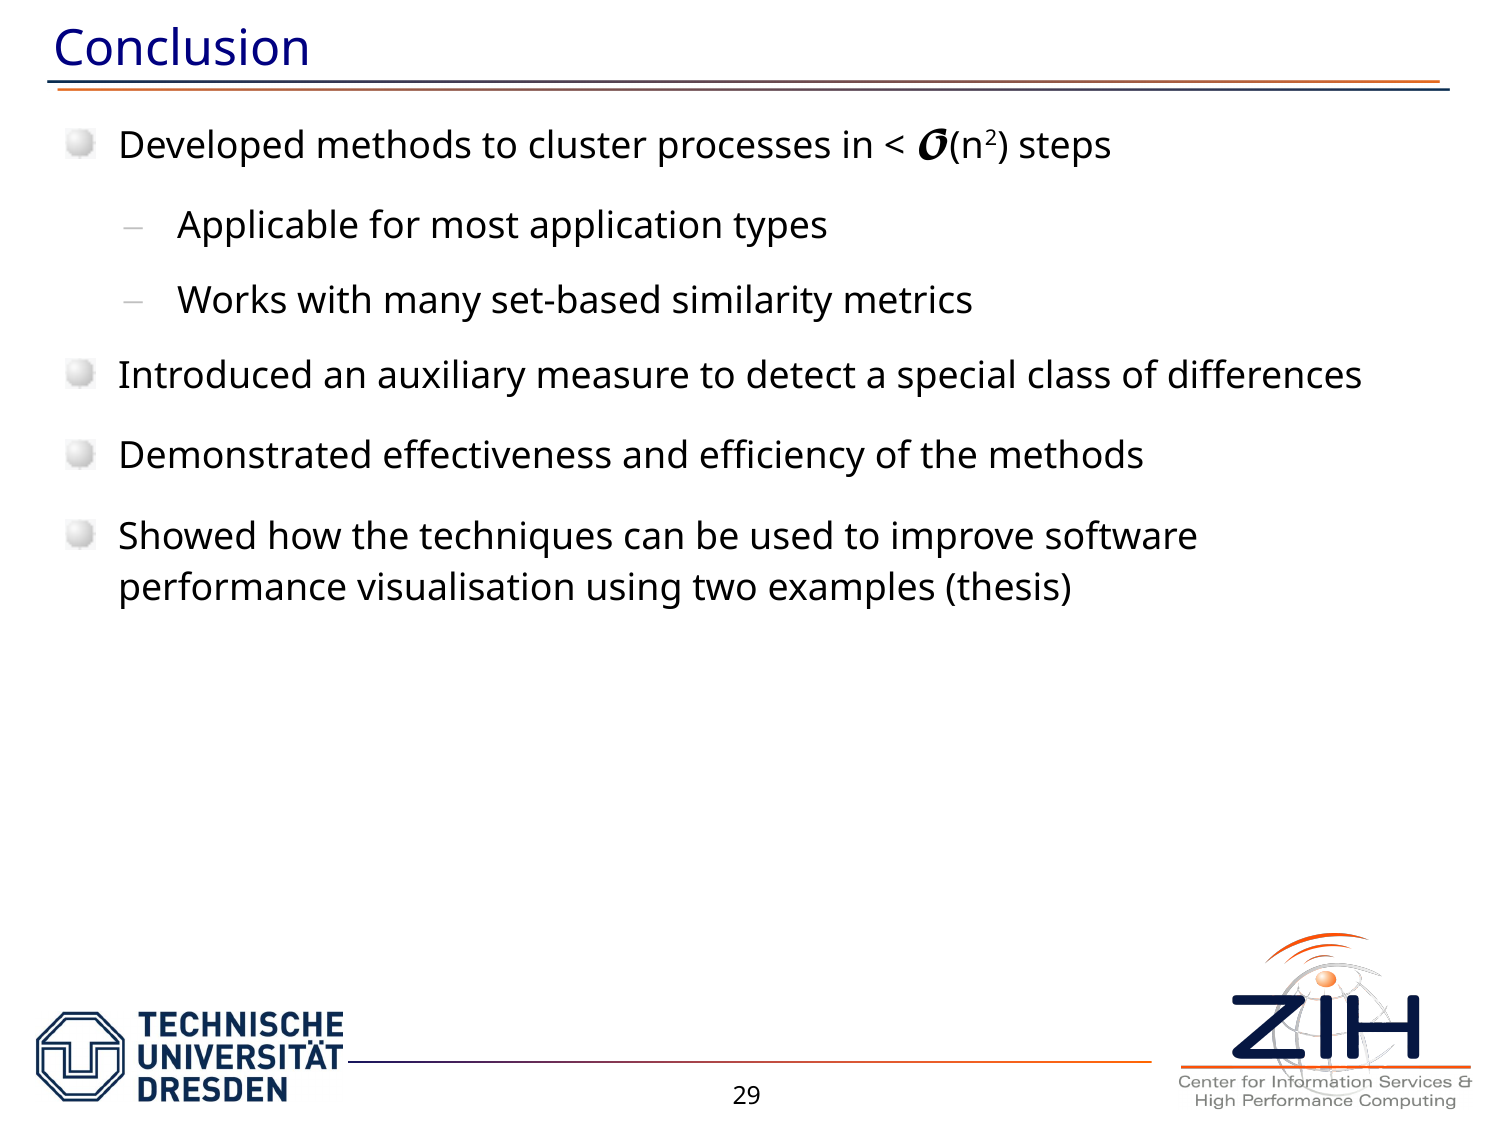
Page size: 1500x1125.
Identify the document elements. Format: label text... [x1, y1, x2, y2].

list Developed methods to cluster processes in < 𝓞(n2) steps Applicable for most application types Works with many set-based similarity metrics Introduced an auxiliary measure to detect a special class of differences Demonstrated effectiveness and efficiency of the methods Showed how the techniques can be used to improve software performance visualisation using two examples (thesis) [29, 118, 1418, 771]
title Conclusion [53, 12, 1453, 81]
picture [47, 80, 1450, 91]
picture [1178, 933, 1473, 1110]
picture [35, 1011, 343, 1102]
